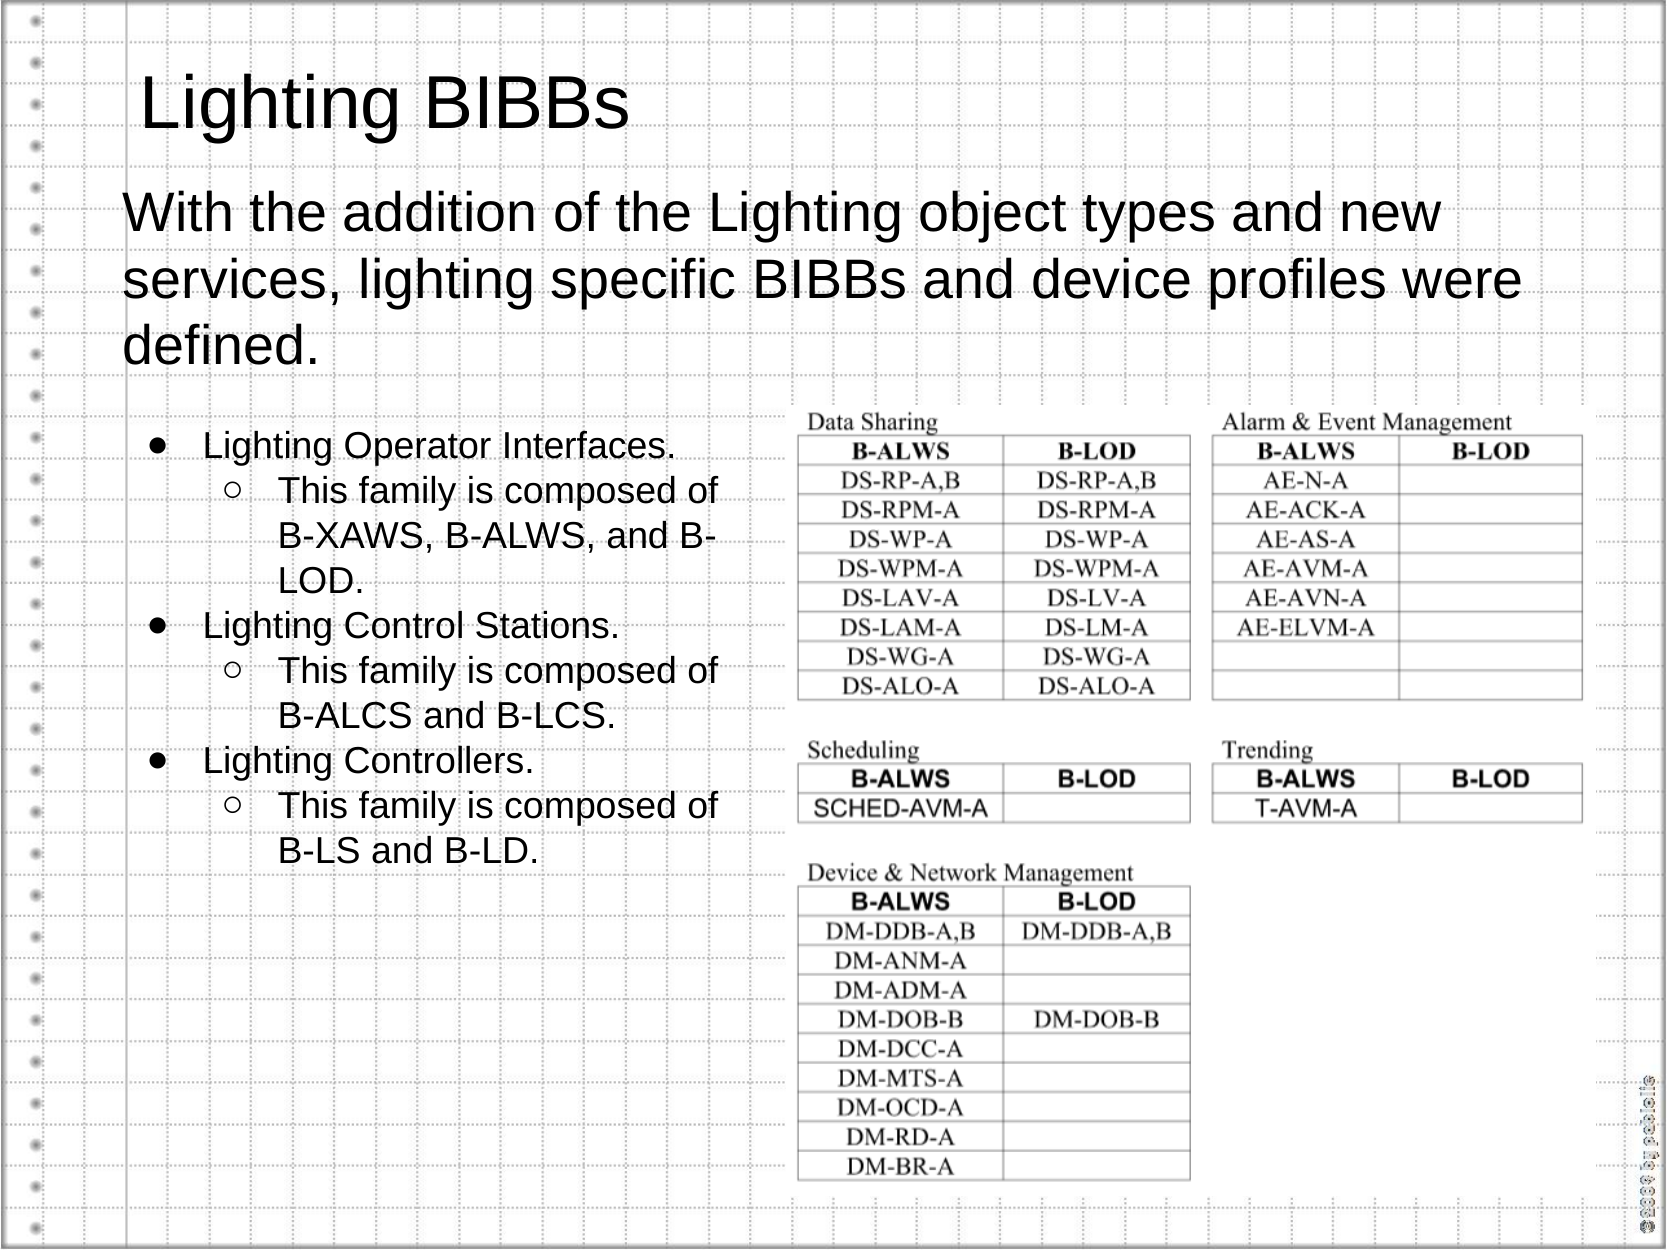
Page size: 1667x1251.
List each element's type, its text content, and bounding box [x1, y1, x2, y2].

text_box Lighting Operator Interfaces. This family is composed of B-XAWS, B-ALWS, and B-LOD. Lighting Control Stations. This family is composed of B-ALCS and B-LCS. Lighting Controllers. This family is composed of B-LS and B-LD. [112, 405, 778, 1085]
list With the addition of the Lighting object types and new services, lighting specific BIBBs and device profiles were defined. [116, 169, 1615, 421]
picture [0, 0, 1667, 1250]
title Lighting BIBBs [133, 47, 1630, 170]
